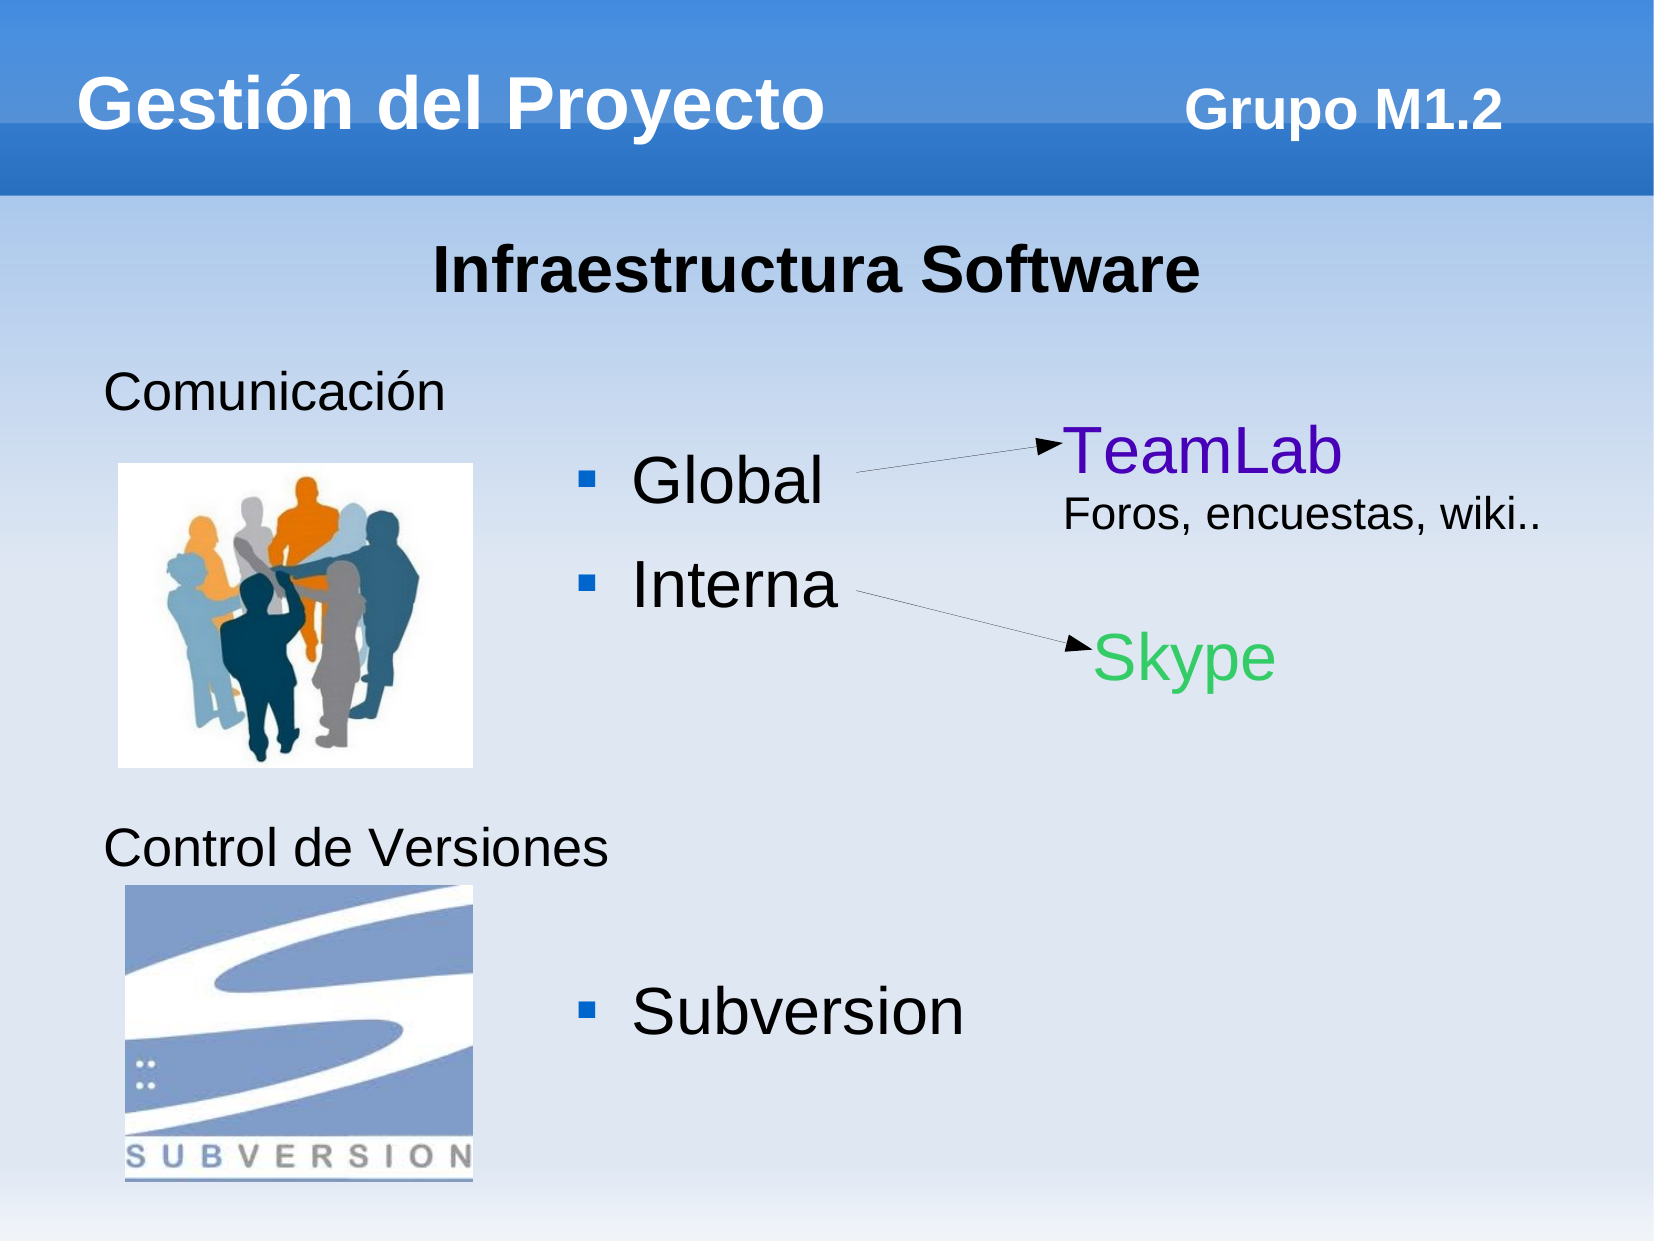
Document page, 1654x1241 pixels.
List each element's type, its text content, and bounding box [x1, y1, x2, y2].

text_box Infraestructura Software [59, 224, 1595, 314]
text_box Comunicación [88, 354, 502, 430]
list Skype [1092, 620, 1359, 739]
picture [0, 0, 1654, 1241]
title Gestión del Proyecto Grupo M1.2 [76, 0, 1566, 208]
list Subversion [561, 974, 1004, 1063]
list Global Interna [561, 442, 886, 650]
text_box Control de Versiones [88, 810, 650, 916]
list TeamLab Foros, encuestas, wiki.. [1062, 413, 1565, 540]
